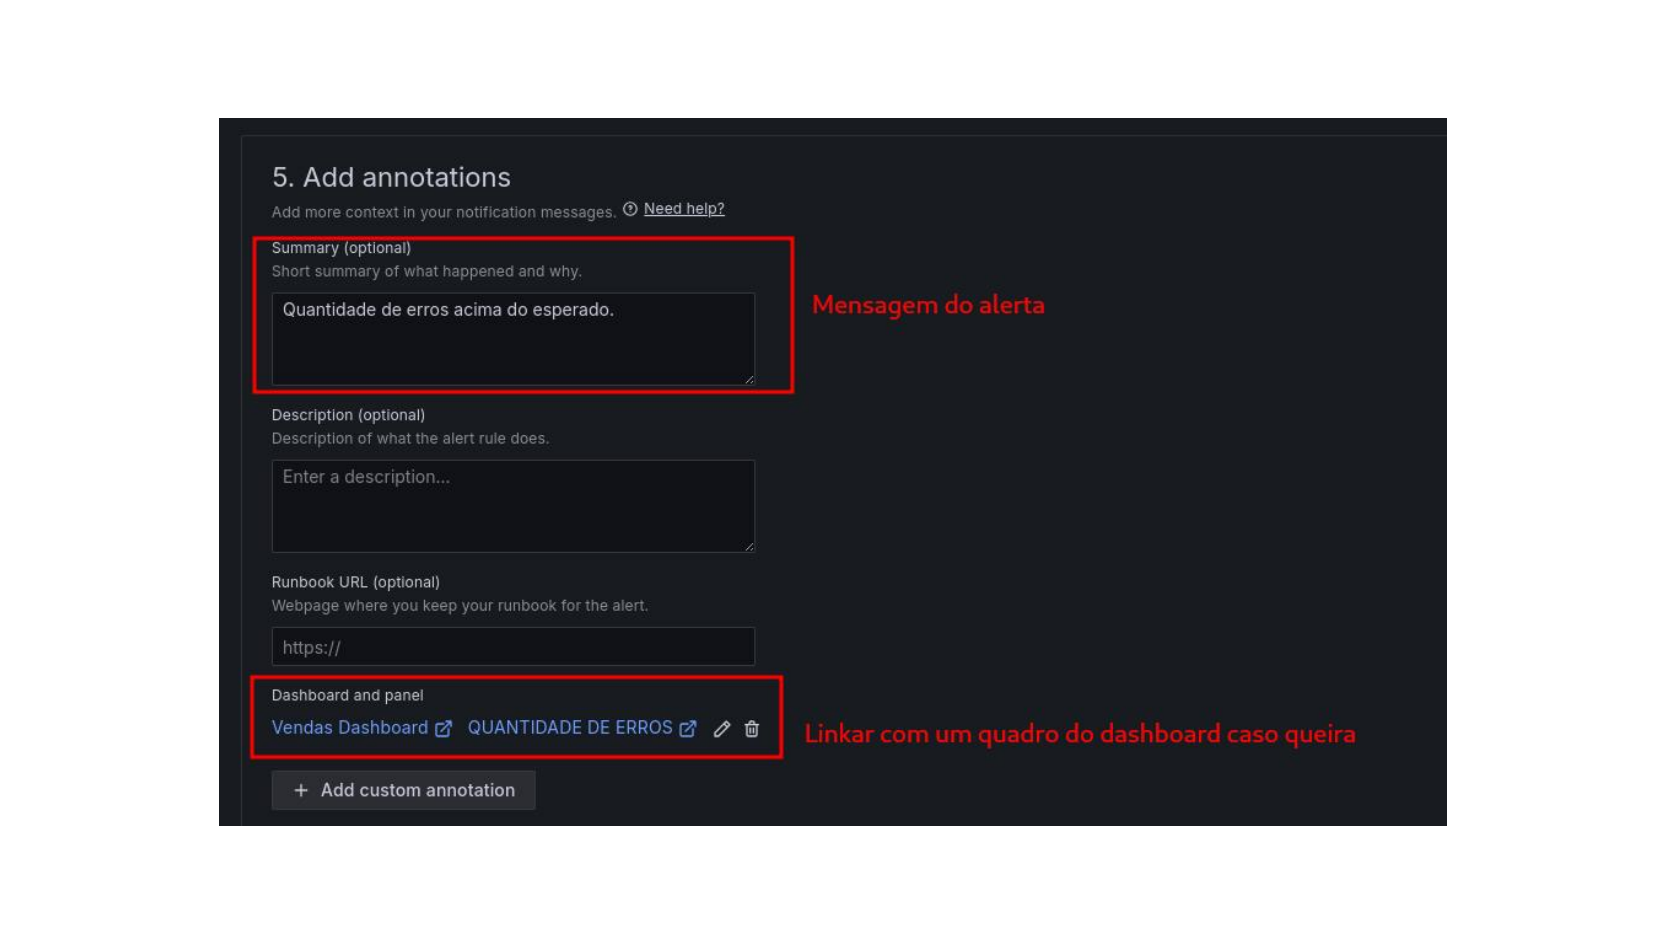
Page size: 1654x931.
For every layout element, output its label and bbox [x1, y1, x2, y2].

picture [219, 118, 1447, 826]
